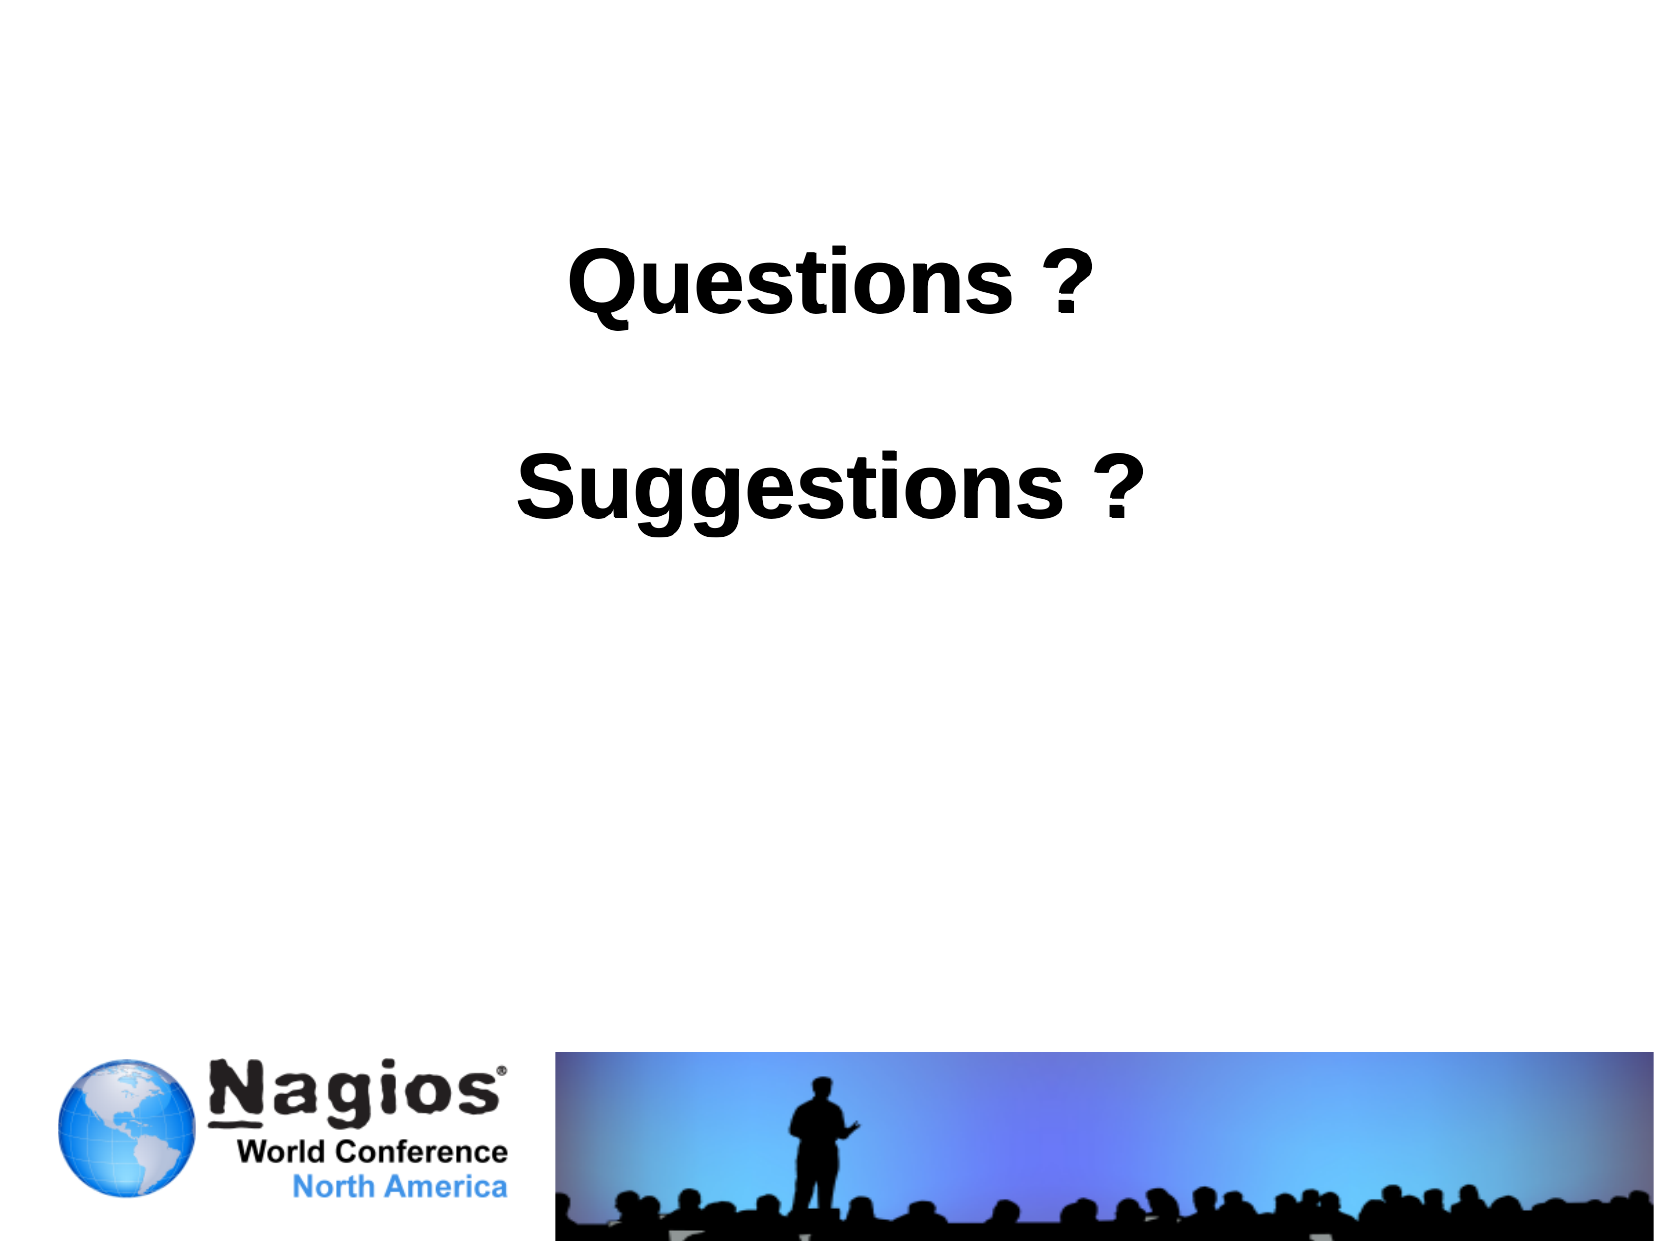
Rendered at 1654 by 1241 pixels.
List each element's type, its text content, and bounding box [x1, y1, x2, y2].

picture [58, 1058, 509, 1228]
title Questions ? Suggestions ? [87, 229, 1576, 538]
picture [555, 1052, 1654, 1241]
